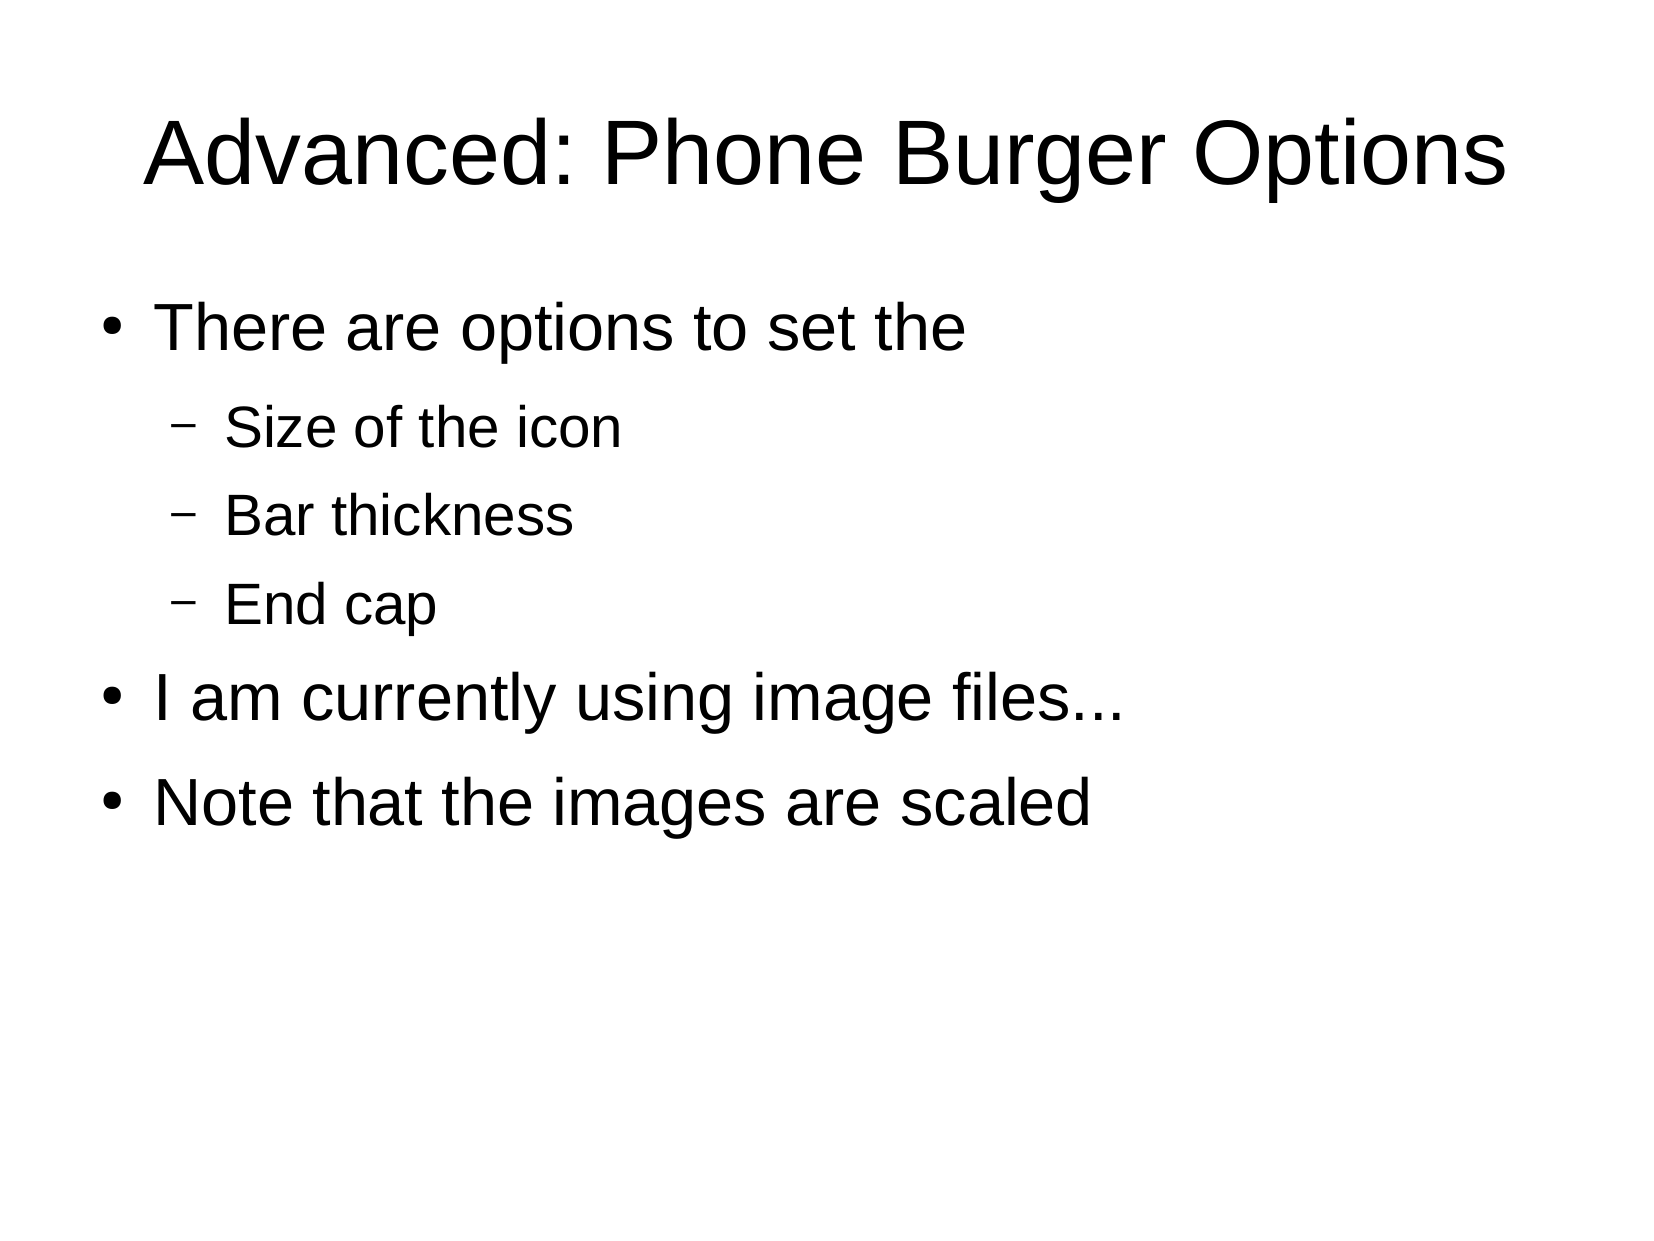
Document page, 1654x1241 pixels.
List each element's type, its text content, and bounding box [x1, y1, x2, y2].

list There are options to set the Size of the icon Bar thickness End cap I am currently using image files... Note that the images are scaled [82, 290, 1571, 1010]
title Advanced: Phone Burger Options [82, 49, 1571, 257]
